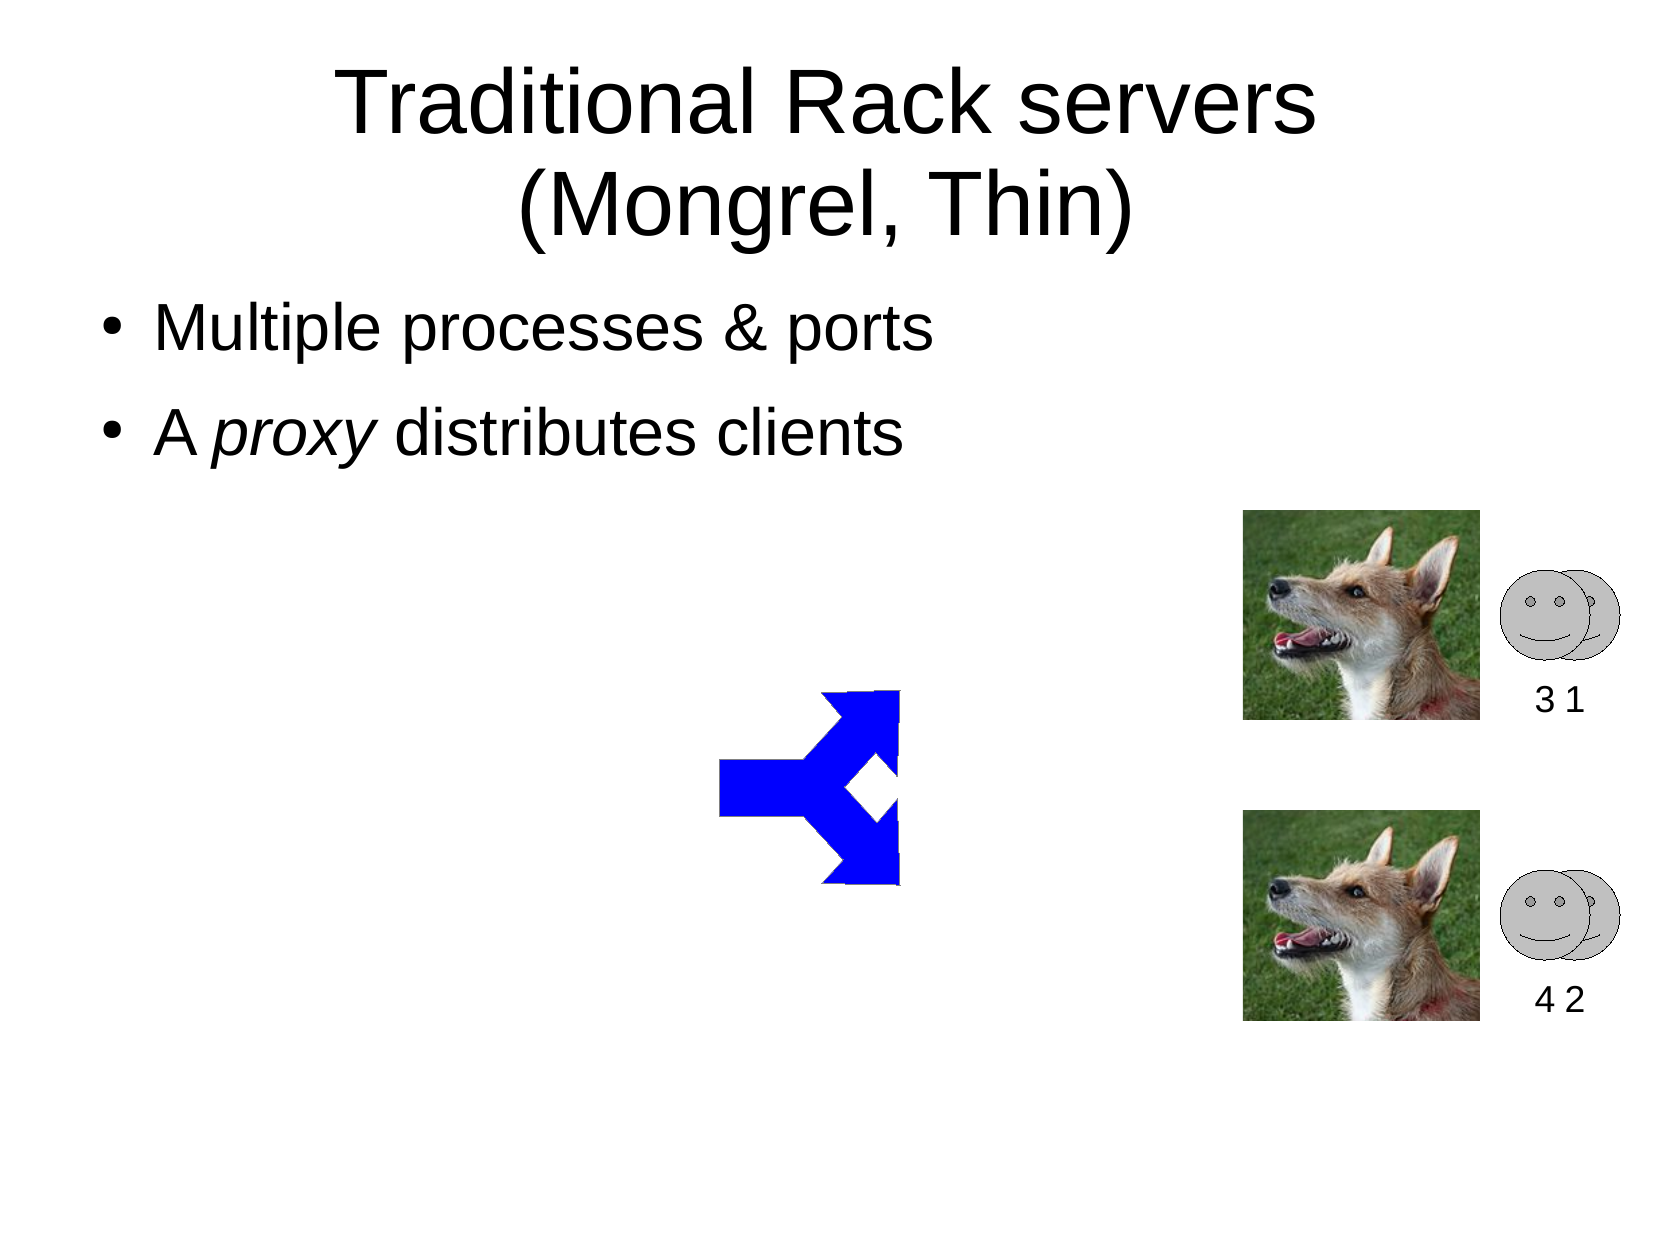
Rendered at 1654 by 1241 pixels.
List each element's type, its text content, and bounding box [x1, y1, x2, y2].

text_box 4 [1500, 870, 1591, 961]
text_box 1 [1561, 570, 1621, 661]
text_box 2 [1561, 870, 1621, 961]
list Multiple processes & ports A proxy distributes clients [82, 290, 1571, 1109]
text_box 3 [1500, 570, 1591, 661]
picture [1242, 810, 1480, 1021]
title Traditional Rack servers (Mongrel, Thin) [82, 49, 1571, 257]
picture [1242, 510, 1480, 720]
text_box [719, 690, 901, 886]
